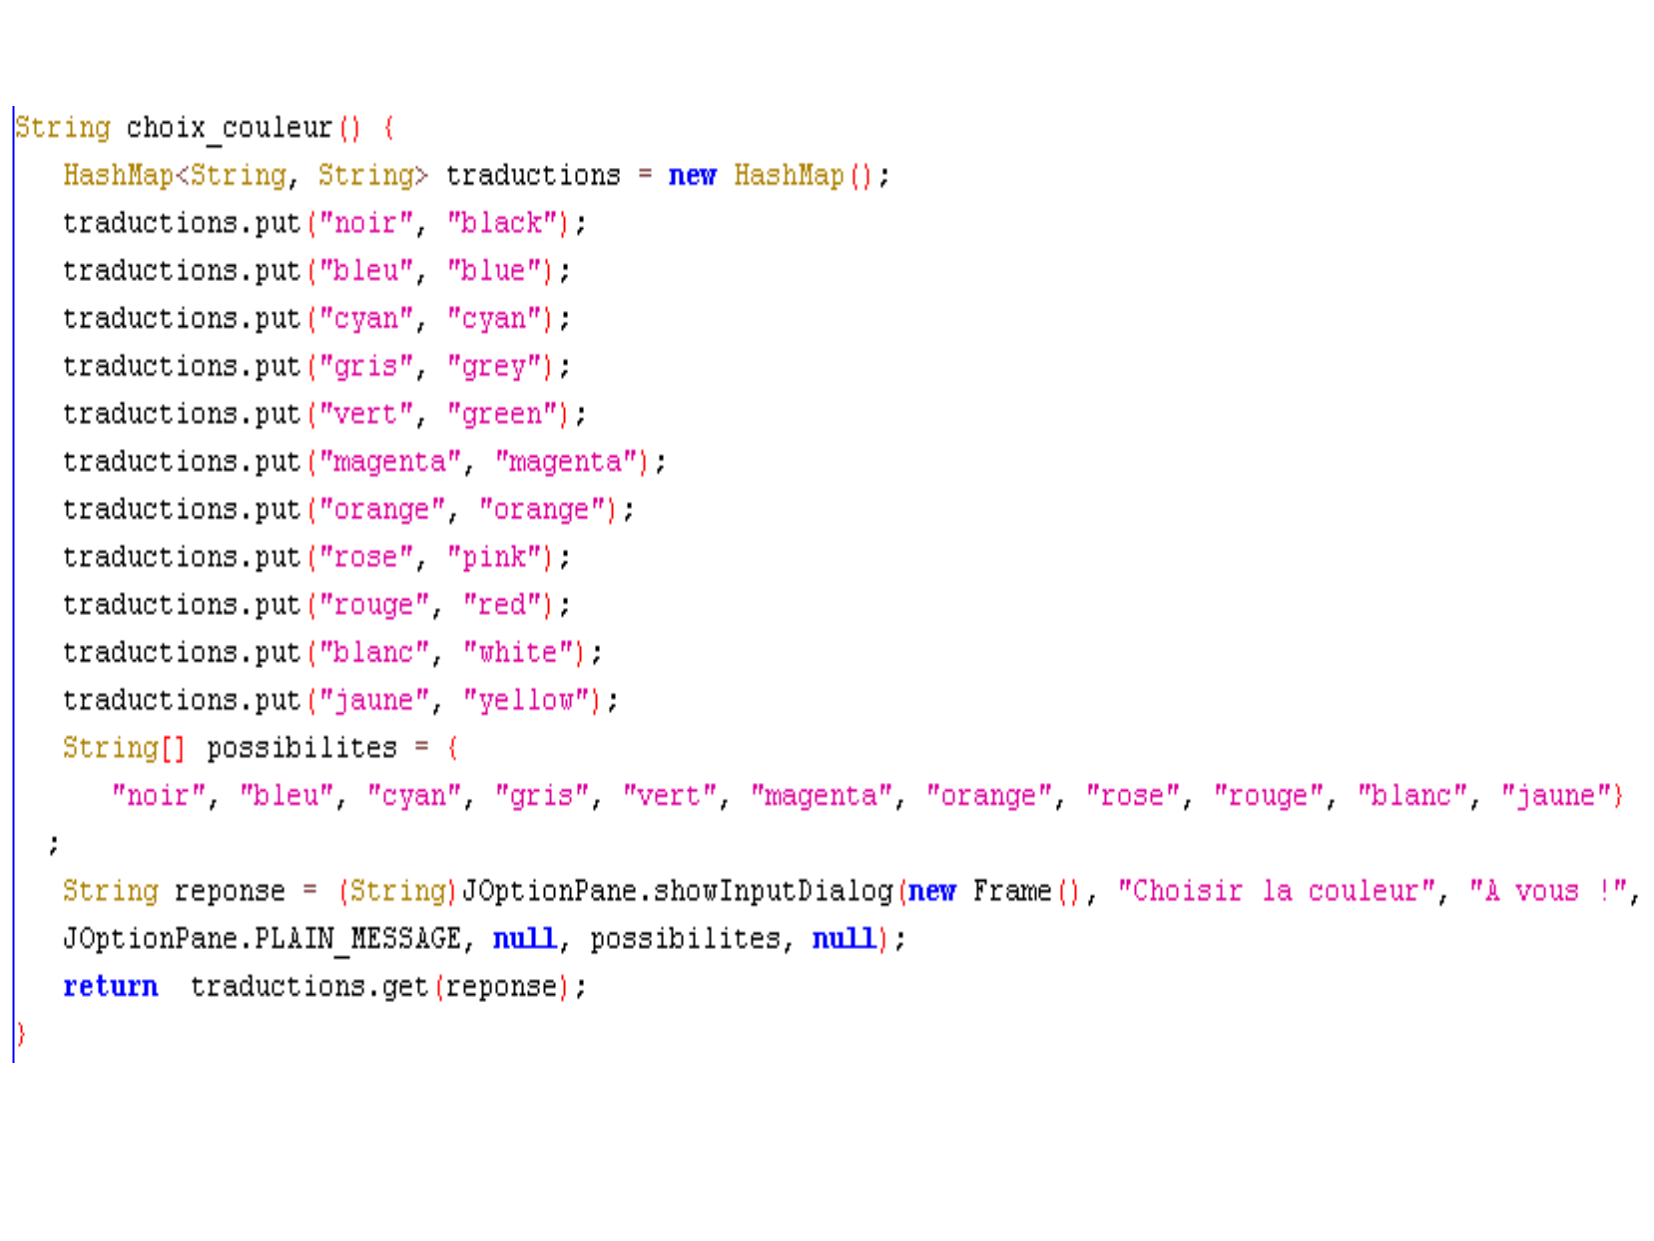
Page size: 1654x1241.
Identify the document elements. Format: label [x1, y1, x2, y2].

picture [11, 106, 1654, 1063]
